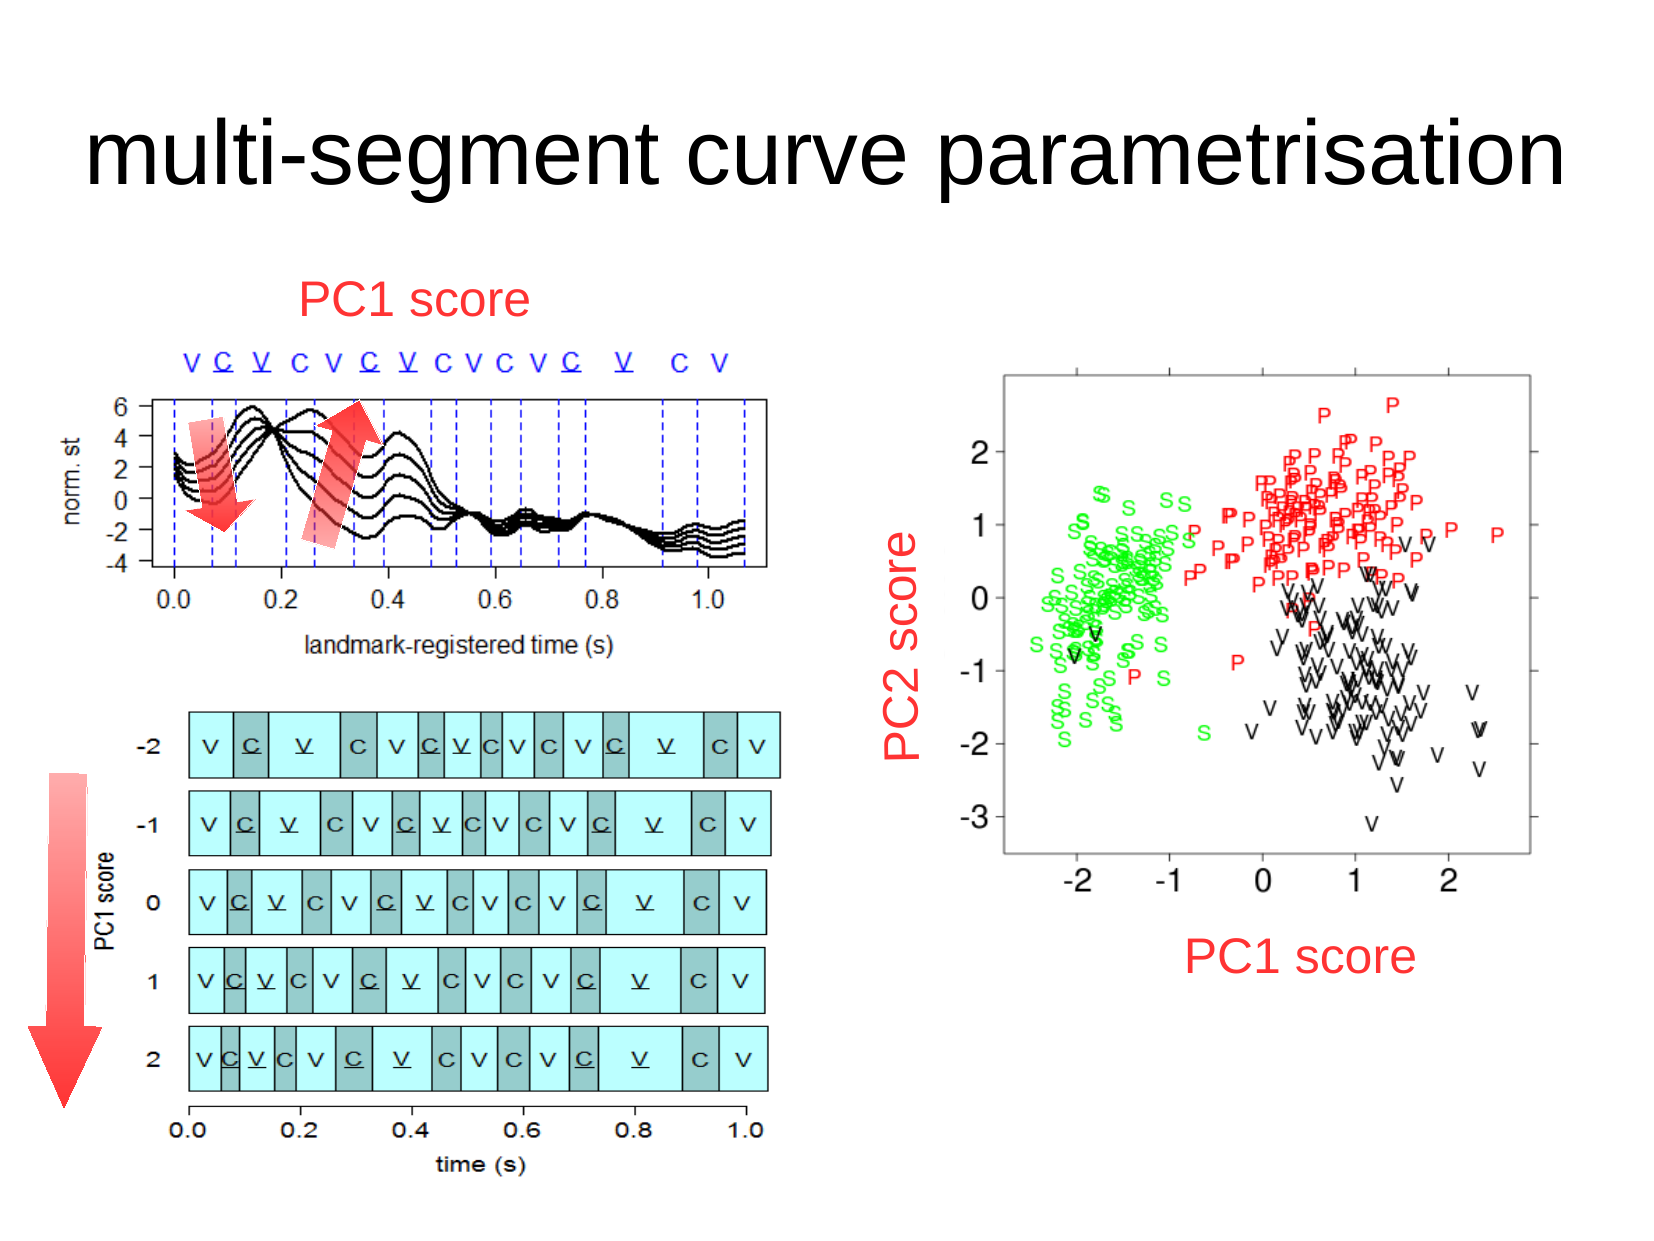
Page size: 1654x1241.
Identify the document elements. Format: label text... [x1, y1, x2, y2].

picture [94, 696, 827, 1193]
picture [59, 307, 815, 683]
text_box PC1 score [1169, 921, 1441, 1004]
text_box PC1 score [283, 263, 556, 343]
text_box [26, 772, 104, 1110]
picture [944, 330, 1571, 898]
text_box PC2 score [862, 506, 944, 780]
text_box [300, 399, 384, 550]
text_box [184, 416, 256, 533]
title multi-segment curve parametrisation [82, 49, 1571, 257]
